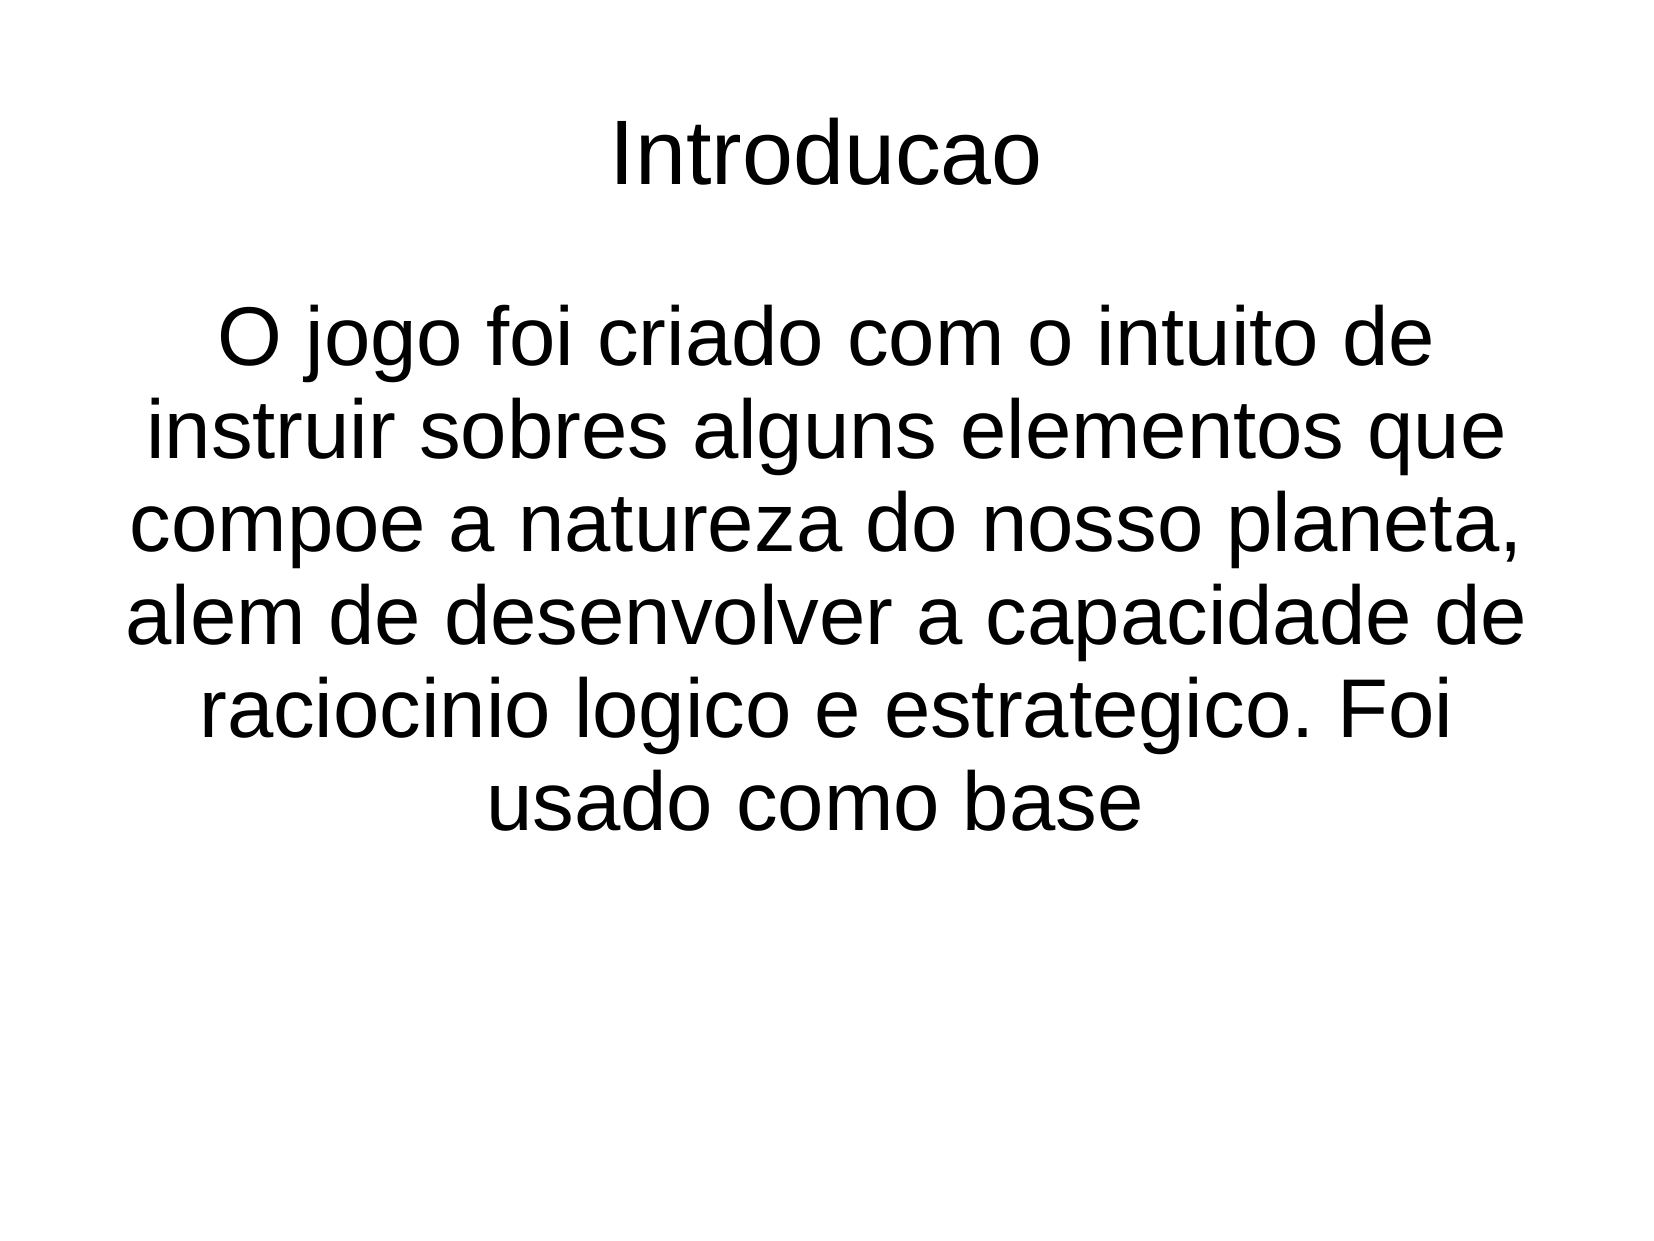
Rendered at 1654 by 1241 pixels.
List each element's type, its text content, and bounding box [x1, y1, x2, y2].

title Introducao [82, 49, 1571, 257]
list O jogo foi criado com o intuito de instruir sobres alguns elementos que compoe a natureza do nosso planeta, alem de desenvolver a capacidade de raciocinio logico e estrategico. Foi usado como base [82, 290, 1571, 1010]
